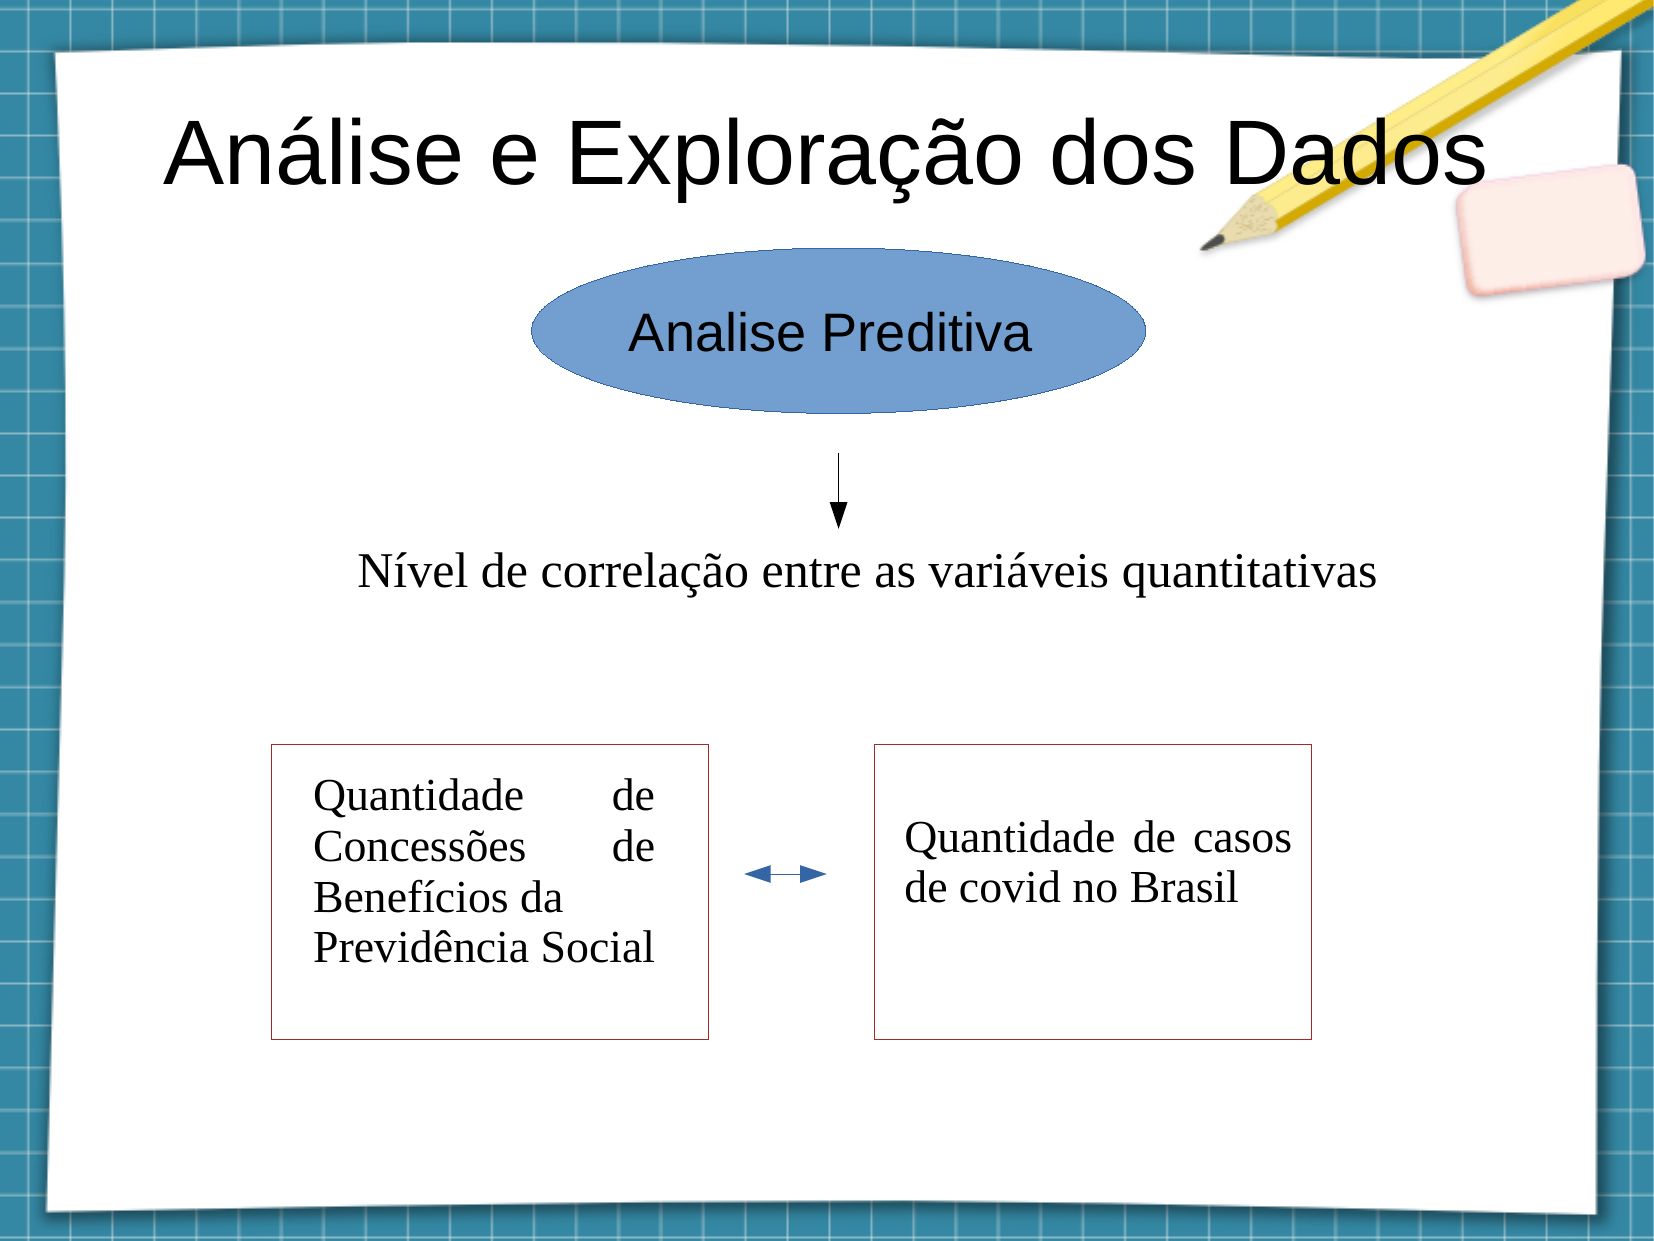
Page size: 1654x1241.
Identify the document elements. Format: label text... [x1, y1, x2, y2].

title Análise e Exploração dos Dados [82, 49, 1571, 257]
text_box [271, 744, 709, 1040]
text_box Nível de correlação entre as variáveis quantitativas [342, 536, 1394, 662]
text_box Quantidade de casos de covid no Brasil [885, 779, 1312, 945]
text_box Quantidade de Concessões de Benefícios da Previdência Social [271, 762, 697, 981]
text_box [874, 744, 1312, 1040]
text_box [531, 257, 1116, 388]
text_box Analise Preditiva [614, 295, 1205, 432]
picture [0, 0, 1654, 1241]
